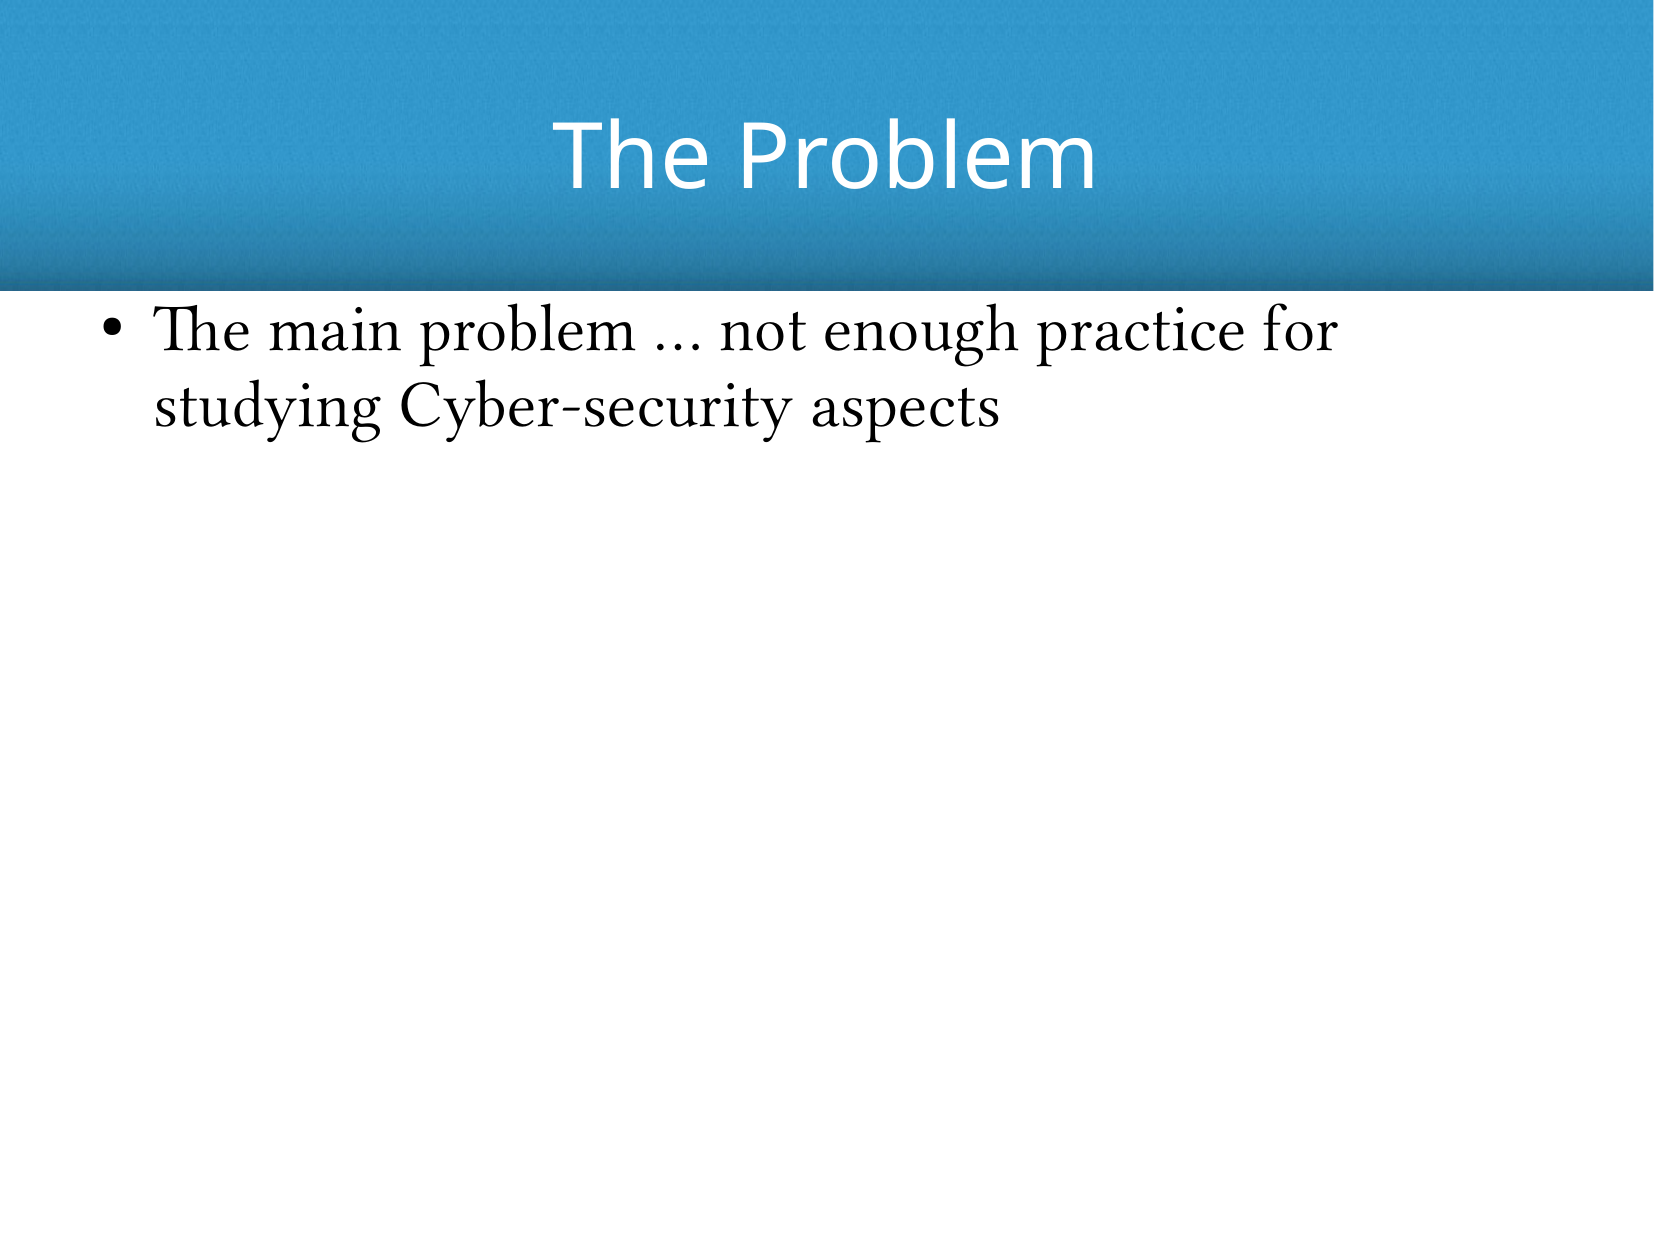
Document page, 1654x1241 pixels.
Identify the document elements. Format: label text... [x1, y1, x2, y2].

list The main problem ... not enough practice for studying Cyber-security aspects [82, 290, 1538, 1010]
picture [0, 0, 1654, 291]
title The Problem [82, 49, 1571, 257]
